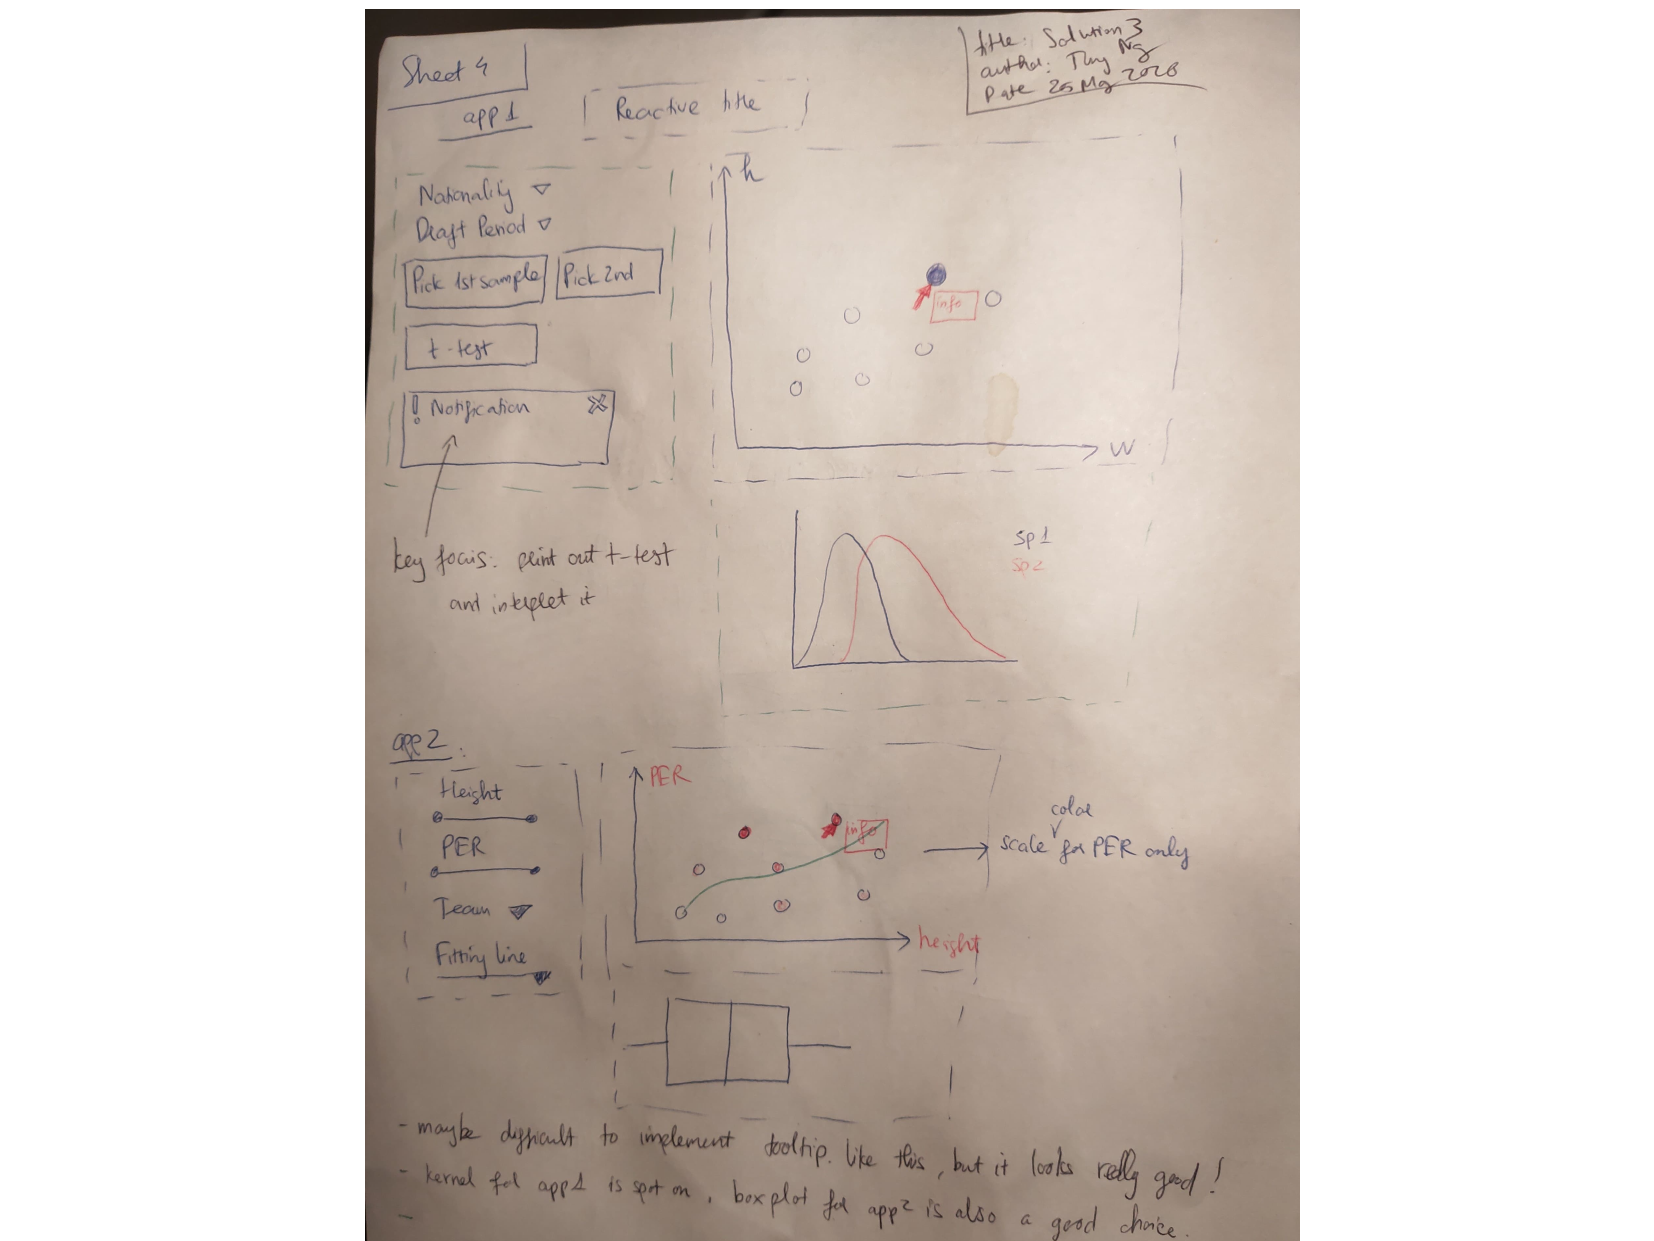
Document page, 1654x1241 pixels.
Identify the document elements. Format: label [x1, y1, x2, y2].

picture [365, 9, 1300, 1241]
